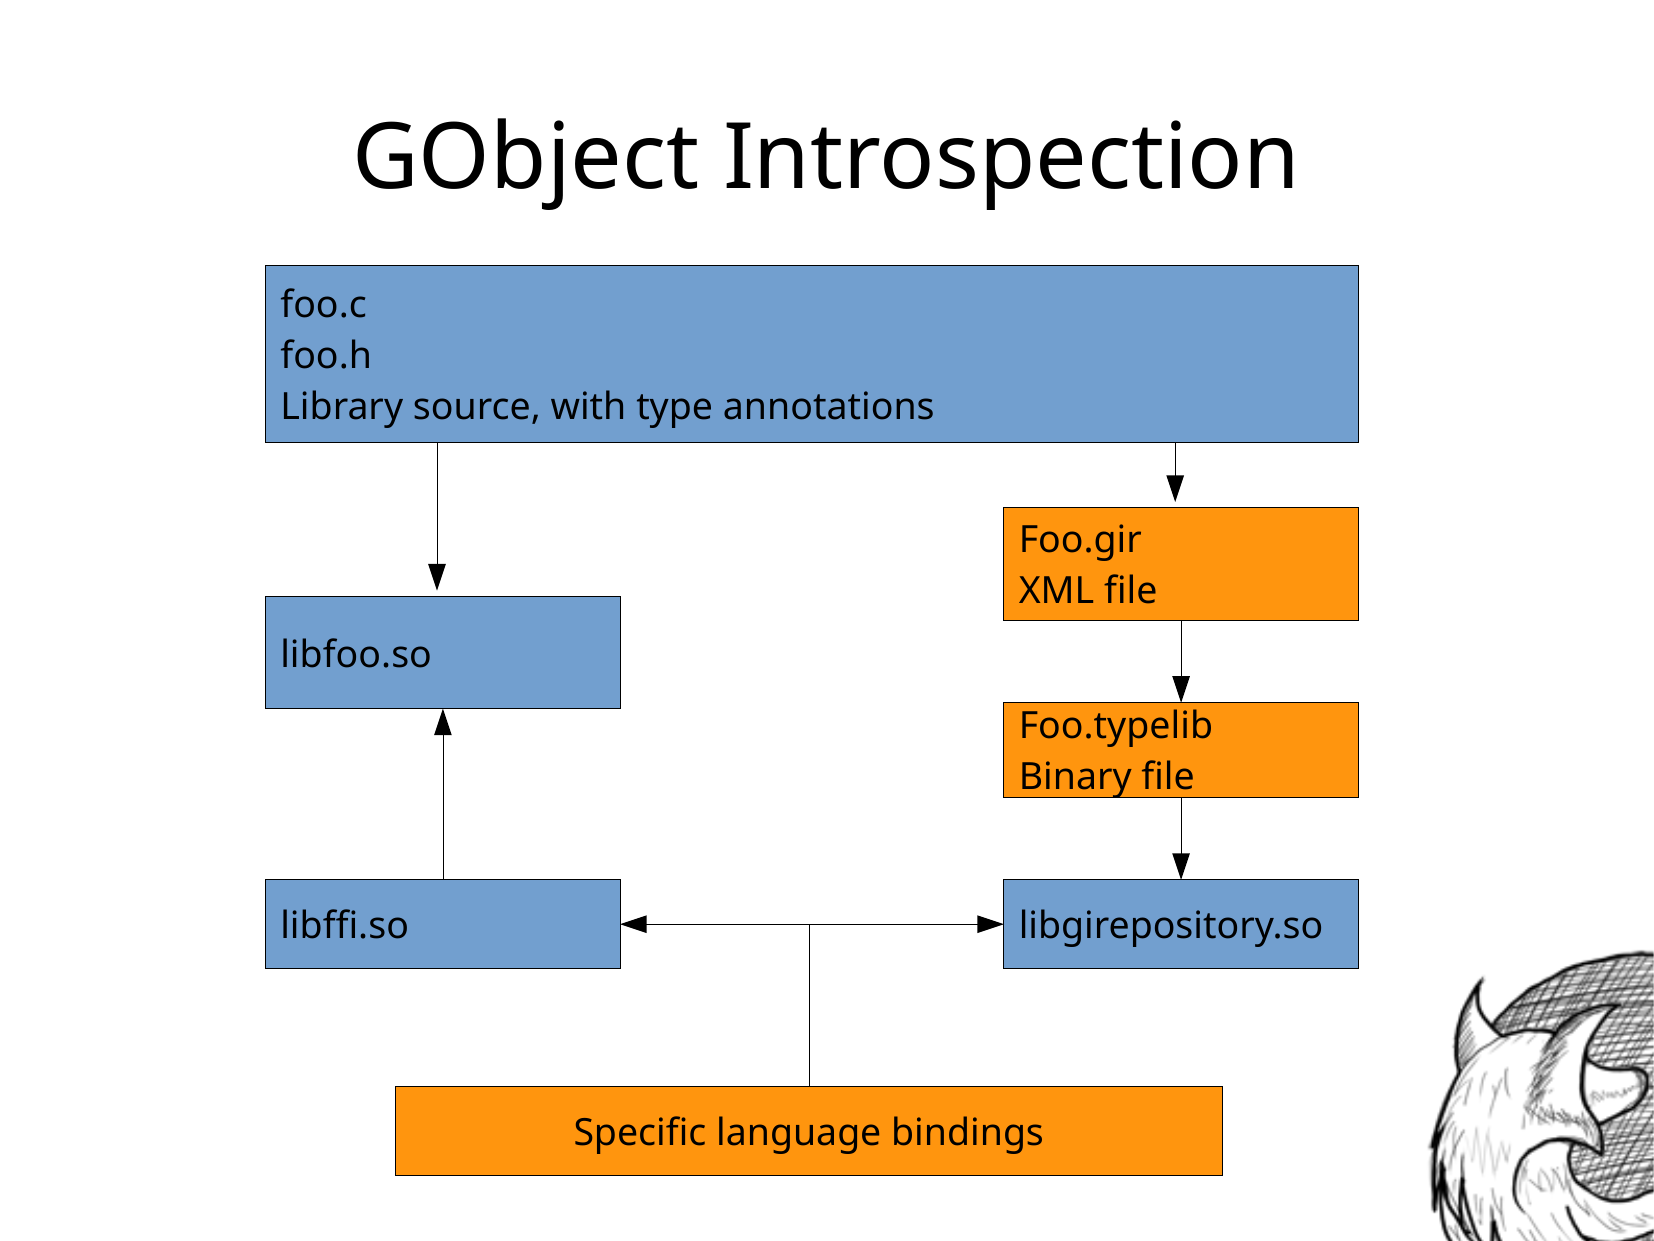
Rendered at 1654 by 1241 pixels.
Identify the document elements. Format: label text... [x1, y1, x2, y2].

text_box Foo.typelib Binary file [1003, 702, 1359, 798]
picture [1386, 915, 1654, 1241]
text_box Foo.gir XML file [1003, 507, 1359, 621]
text_box foo.c foo.h Library source, with type annotations [265, 265, 1359, 443]
text_box libgirepository.so [1003, 879, 1359, 969]
title GObject Introspection [82, 49, 1571, 257]
text_box libfoo.so [265, 596, 621, 709]
text_box Specific language bindings [395, 1086, 1223, 1176]
text_box libffi.so [265, 879, 621, 969]
